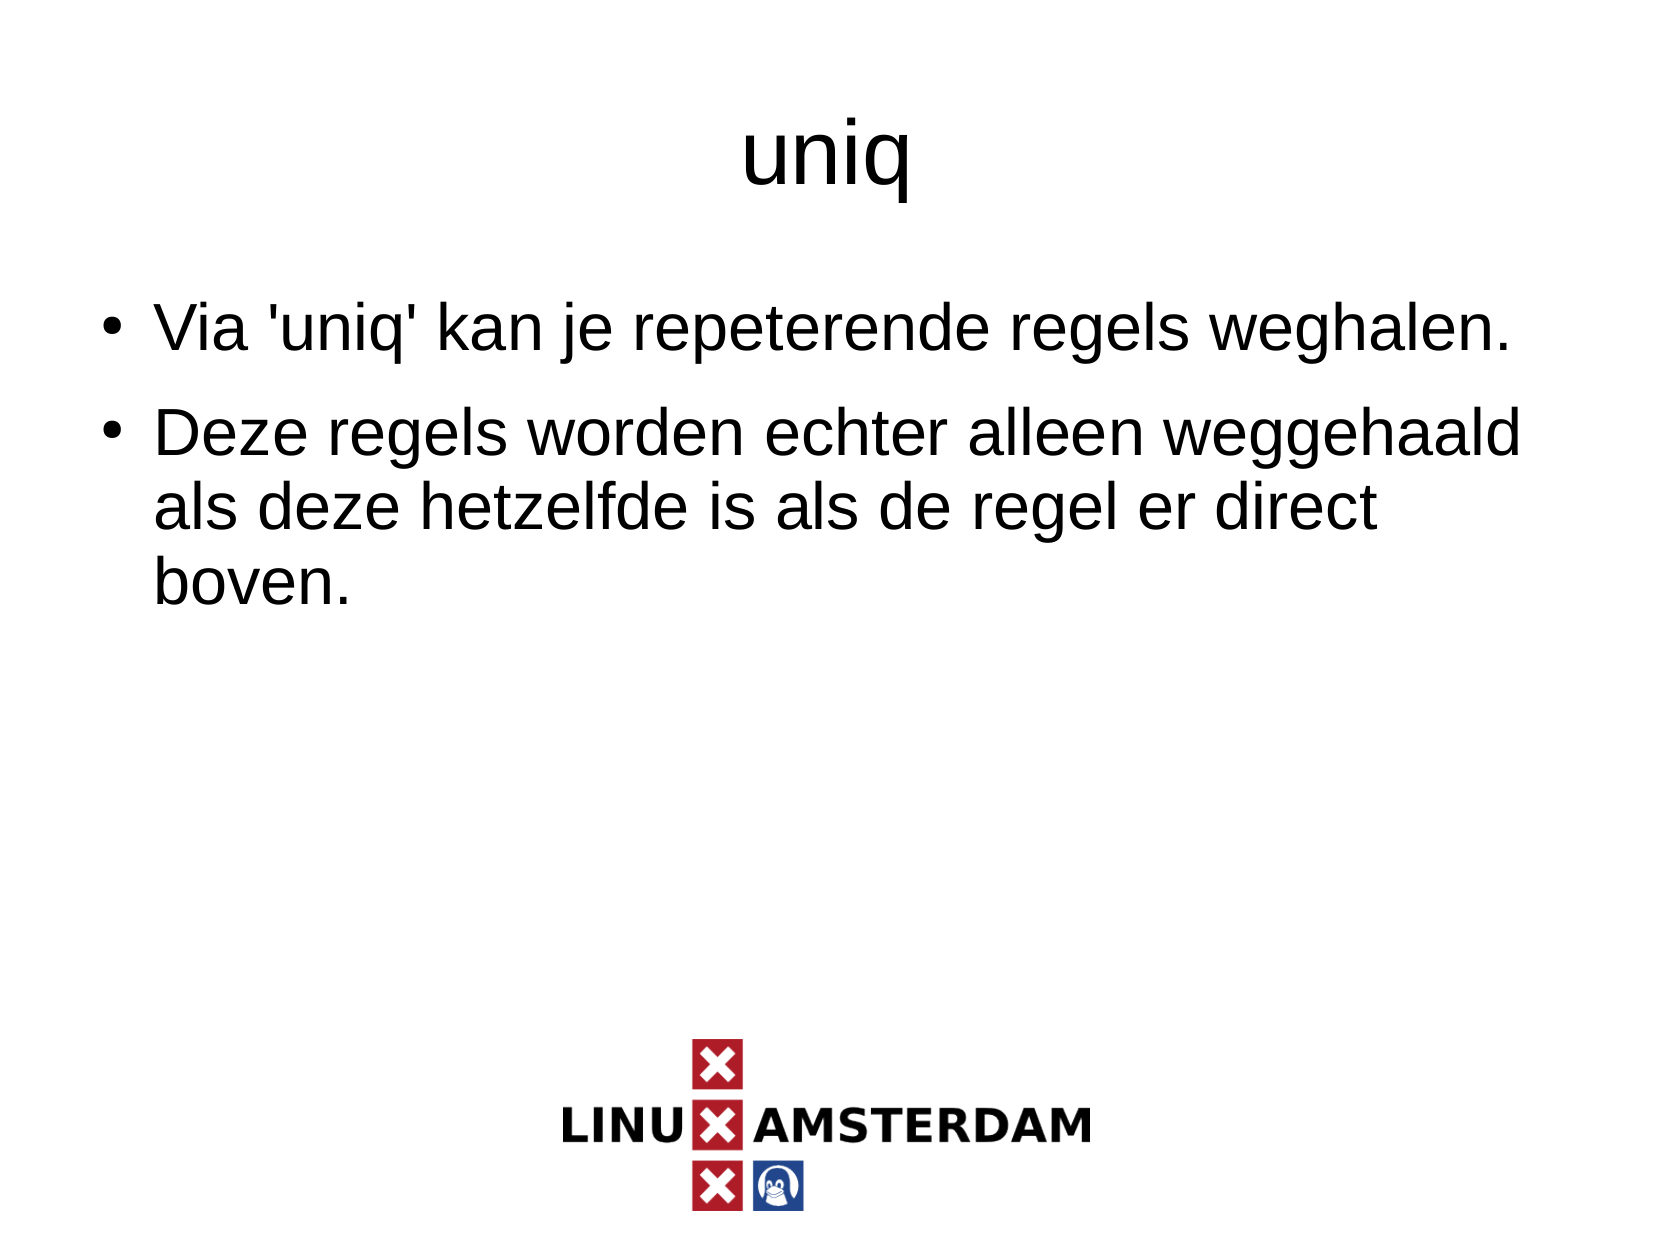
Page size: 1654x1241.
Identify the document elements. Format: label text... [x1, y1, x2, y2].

picture [563, 1039, 1090, 1211]
list Via 'uniq' kan je repeterende regels weghalen. Deze regels worden echter alleen weggehaald als deze hetzelfde is als de regel er direct boven. [82, 290, 1571, 1010]
title uniq [82, 49, 1571, 257]
